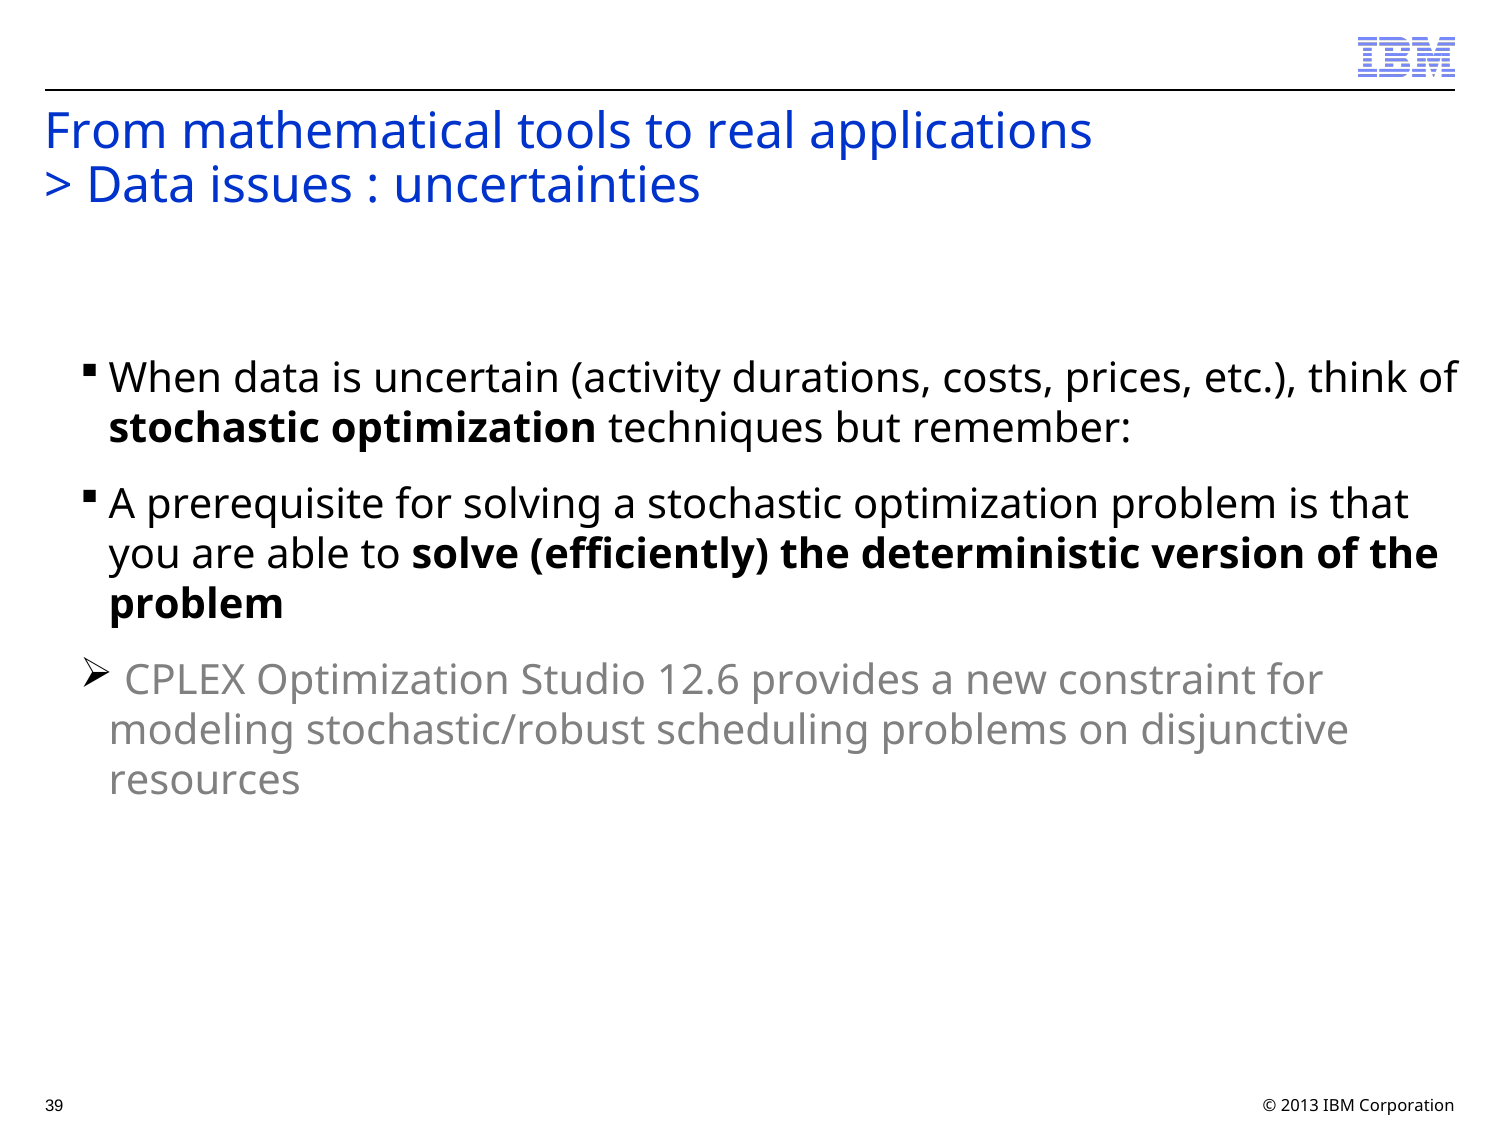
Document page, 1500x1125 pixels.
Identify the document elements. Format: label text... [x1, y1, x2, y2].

list [29, 307, 1455, 1000]
title From mathematical tools to real applications > Data issues : uncertainties [29, 97, 1455, 279]
picture [1358, 37, 1455, 77]
text_box When data is uncertain (activity durations, costs, prices, etc.), think of stochastic optimization techniques but remember: A prerequisite for solving a stochastic optimization problem is that you are able to solve (efficiently) the deterministic version of the problem CPLEX Optimization Studio 12.6 provides a new constraint for modeling stochastic/robust scheduling problems on disjunctive resources [65, 342, 1491, 1035]
